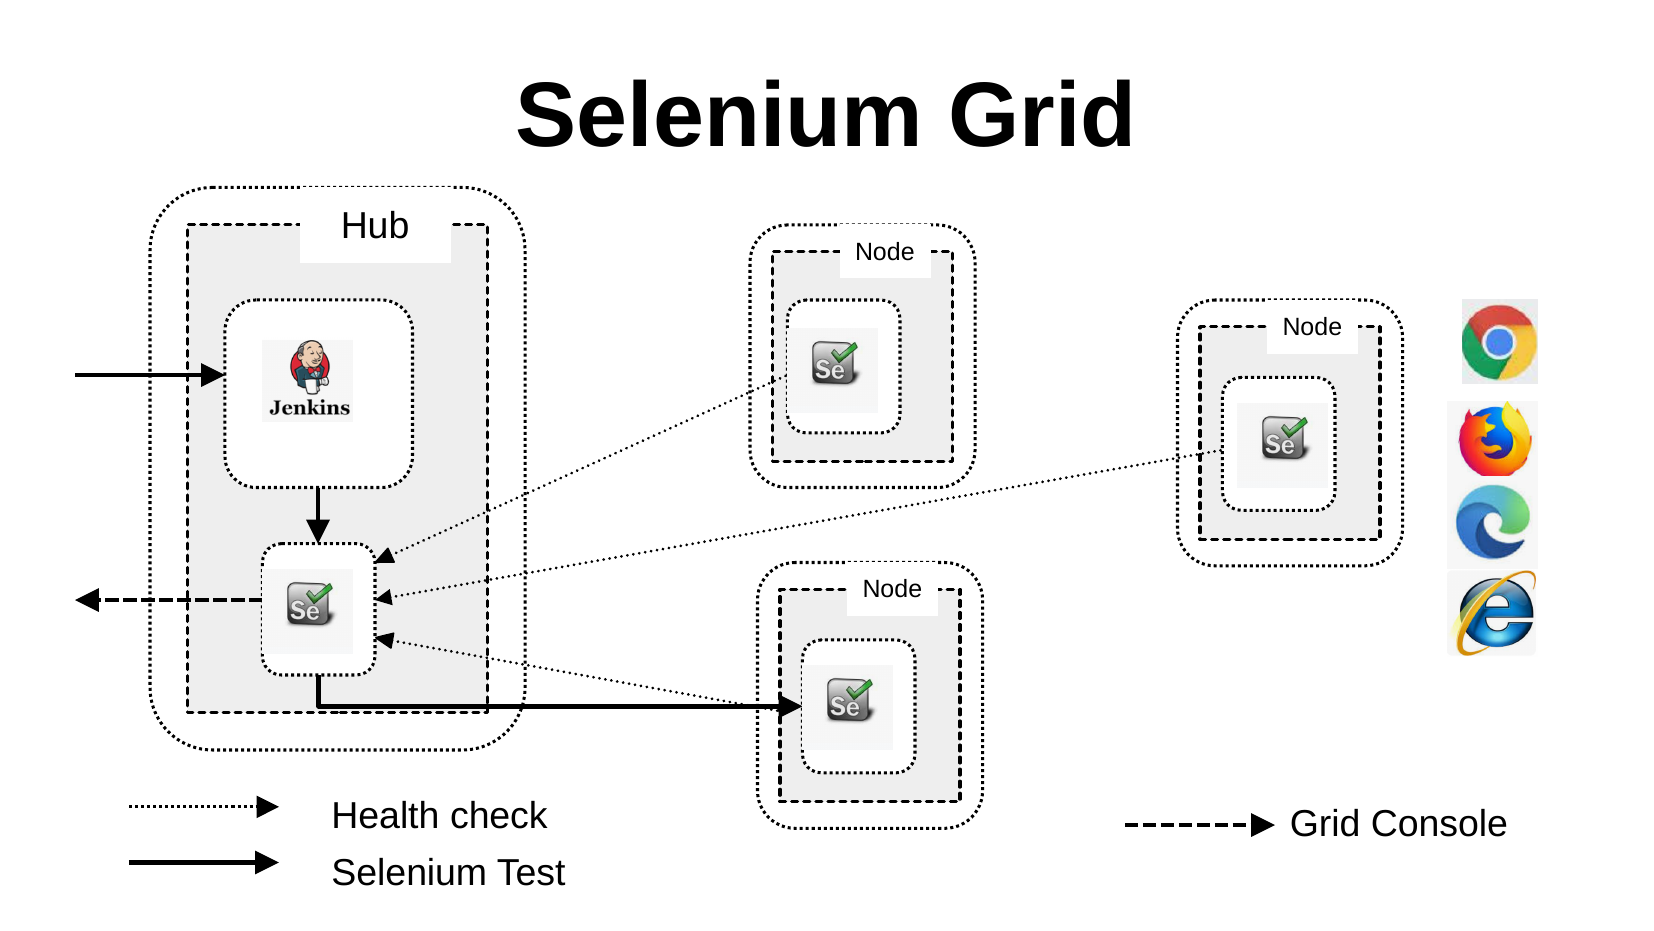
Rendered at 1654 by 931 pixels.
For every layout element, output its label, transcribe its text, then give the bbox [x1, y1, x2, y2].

title Selenium Grid [82, 12, 1571, 218]
text_box [757, 562, 983, 829]
text_box [750, 224, 976, 488]
text_box Health check [316, 787, 563, 844]
picture [1462, 299, 1538, 384]
text_box [1177, 300, 1403, 566]
text_box Node [847, 562, 938, 616]
text_box Node [840, 224, 931, 278]
picture [802, 665, 893, 751]
text_box Selenium Test [316, 844, 617, 931]
text_box Grid Console [1275, 795, 1538, 852]
picture [1237, 403, 1328, 488]
text_box Node [1267, 300, 1358, 354]
picture [787, 328, 878, 413]
picture [262, 569, 353, 654]
picture [1447, 401, 1538, 657]
text_box Hub [300, 187, 451, 263]
text_box [150, 187, 526, 751]
picture [262, 337, 353, 422]
